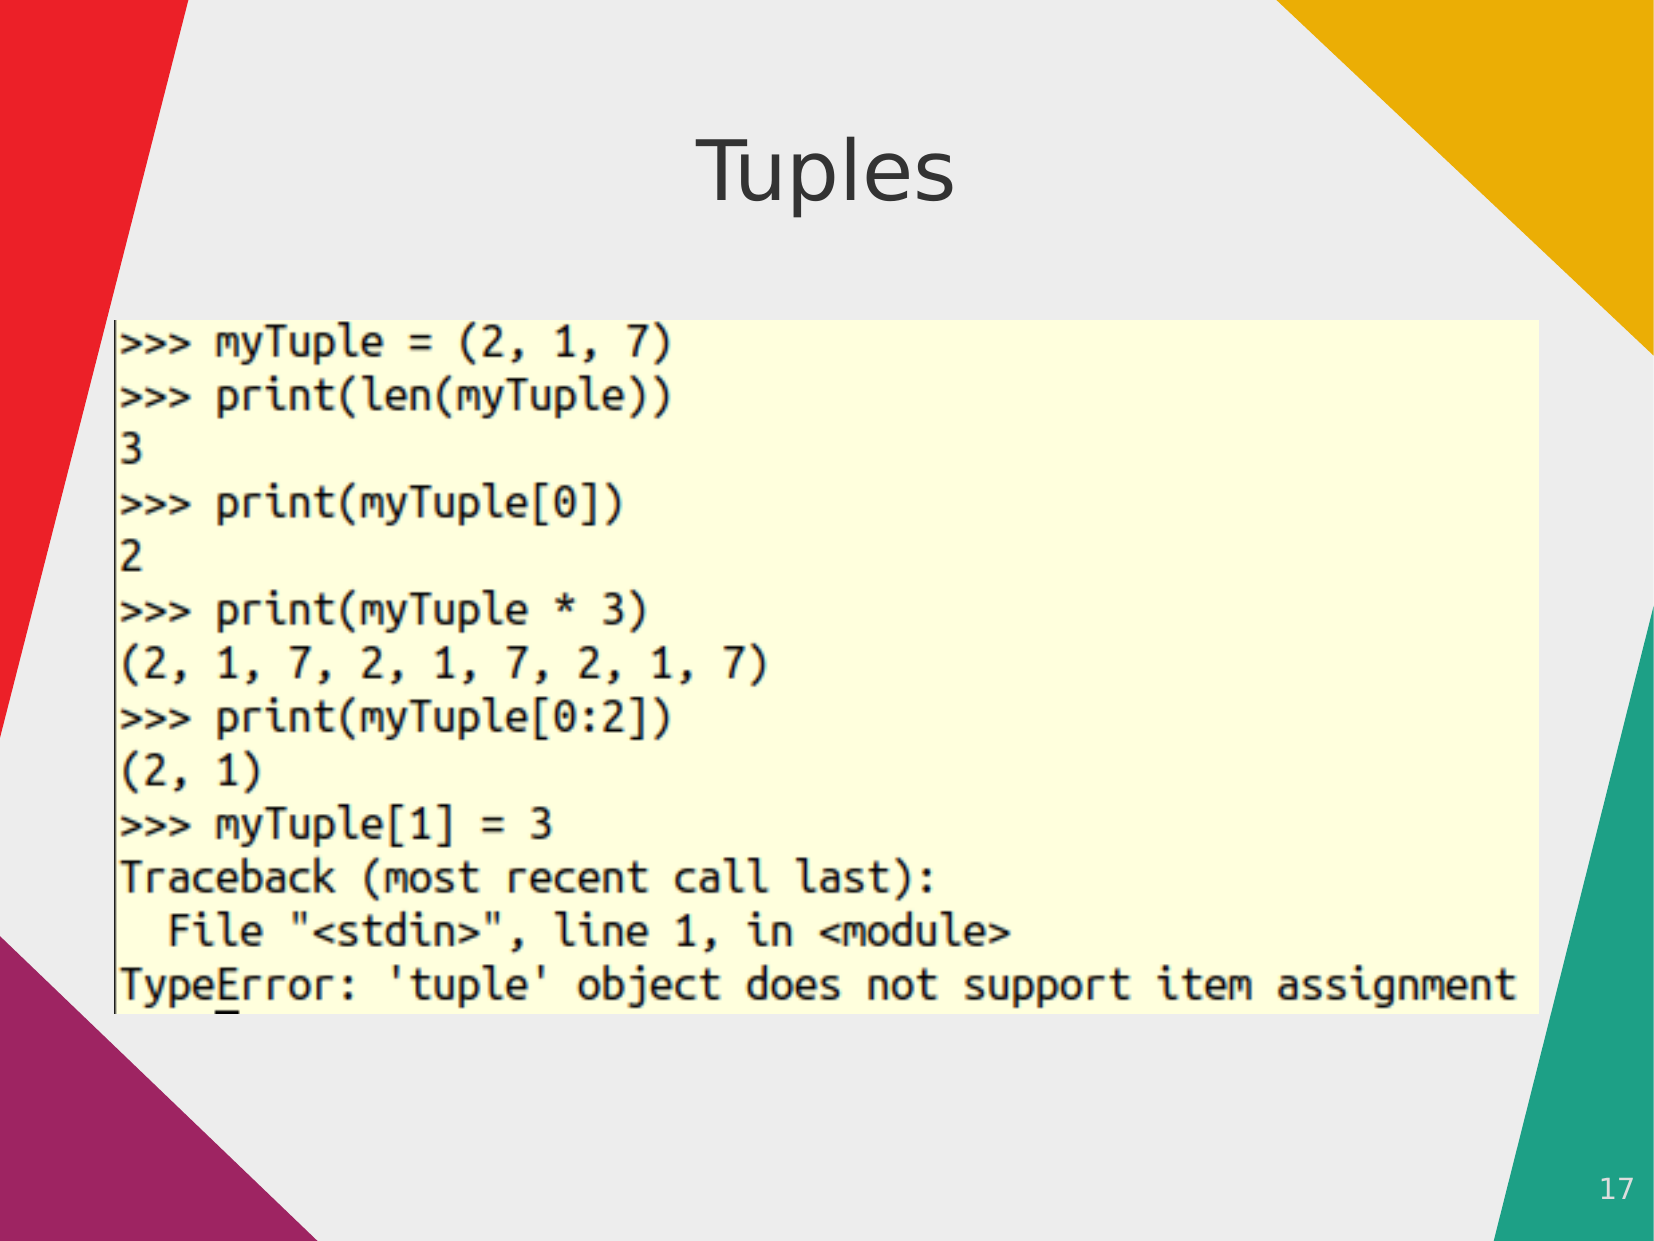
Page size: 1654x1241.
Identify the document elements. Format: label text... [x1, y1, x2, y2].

title Tuples [114, 73, 1539, 271]
picture [114, 320, 1539, 1014]
